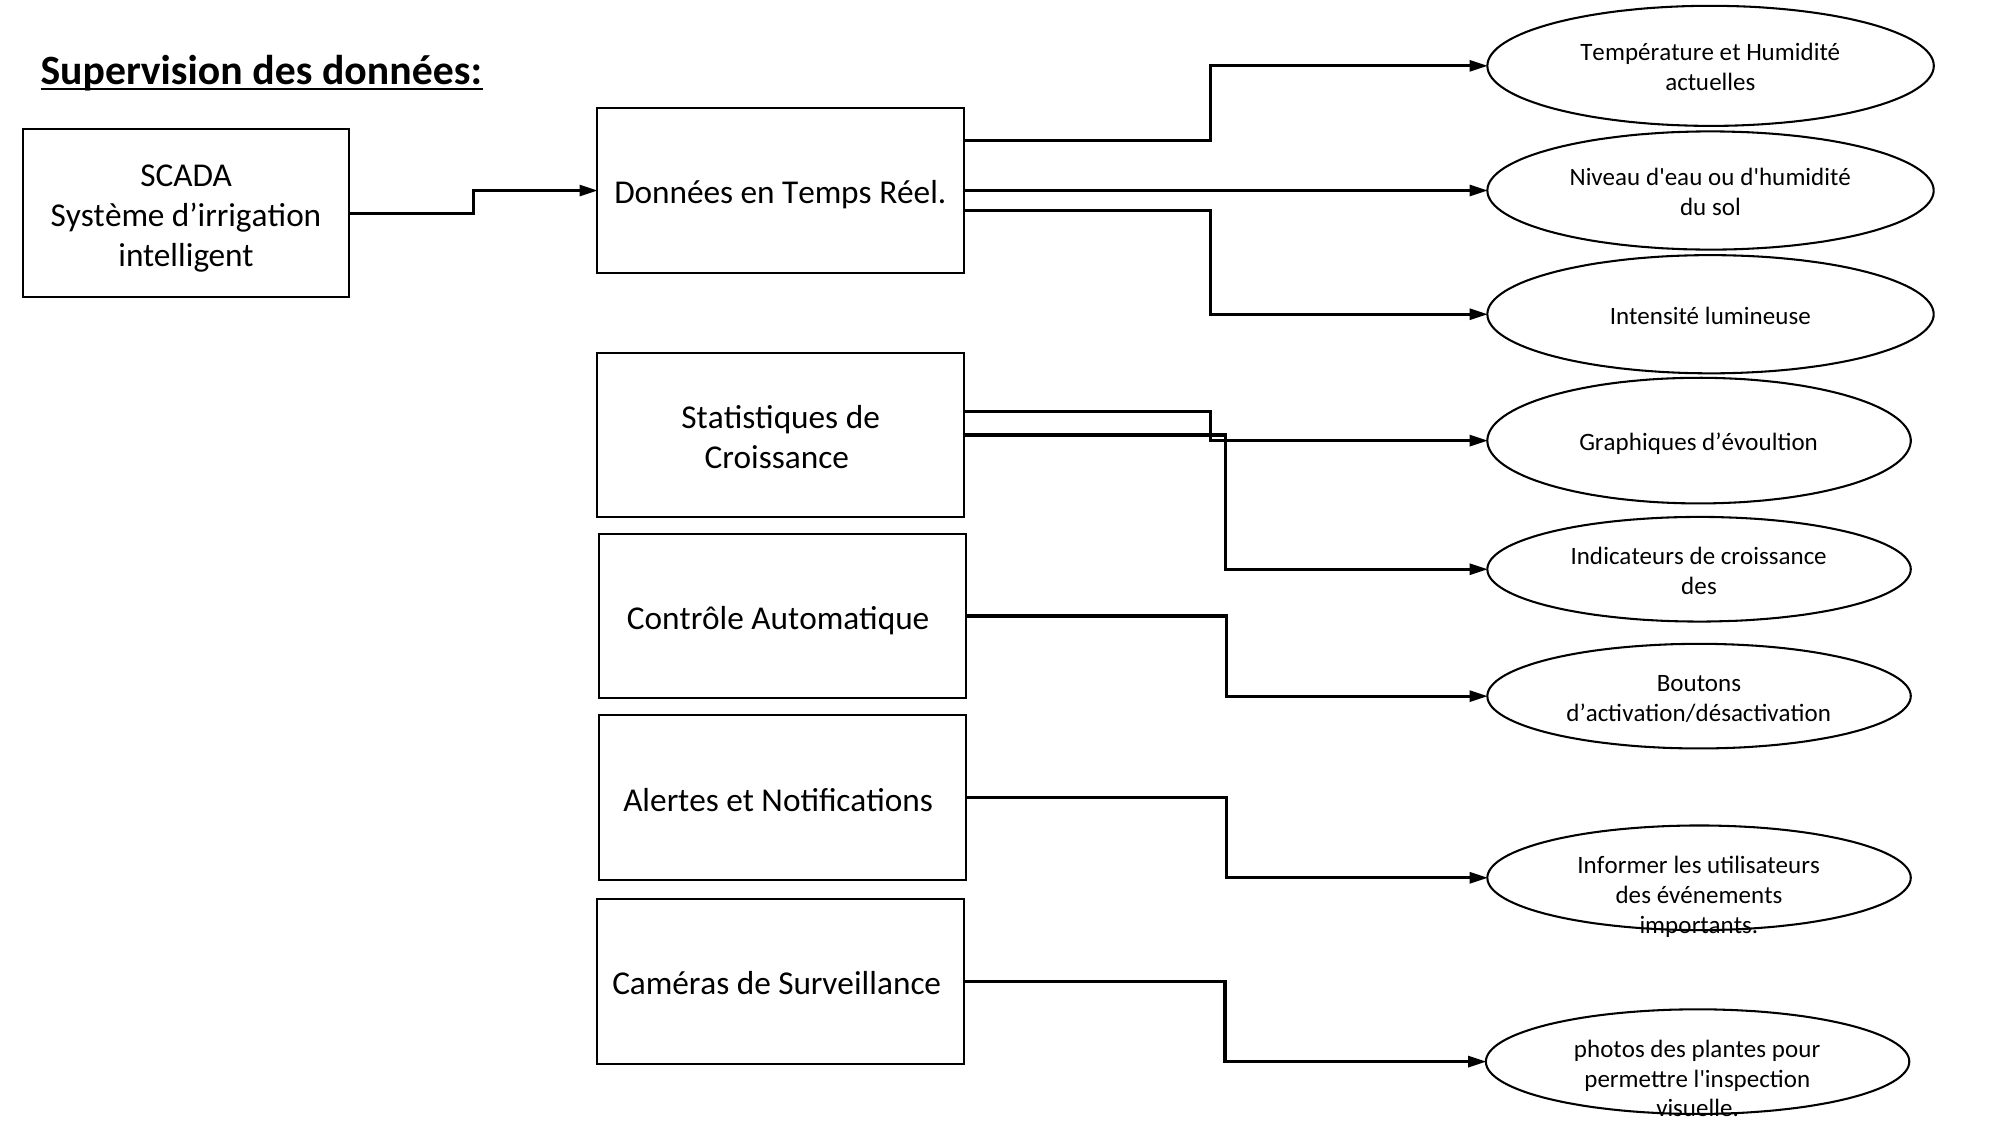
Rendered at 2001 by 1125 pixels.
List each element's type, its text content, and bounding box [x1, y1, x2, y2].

text_box Boutons d’activation/désactivation [1487, 643, 1911, 749]
text_box Température et Humidité actuelles [1487, 5, 1934, 126]
text_box Intensité lumineuse [1487, 255, 1934, 374]
text_box Statistiques de Croissance [597, 353, 964, 517]
text_box Caméras de Surveillance [597, 899, 964, 1064]
text_box Indicateurs de croissance des [1487, 516, 1911, 622]
text_box SCADA Système d’irrigation intelligent [23, 129, 349, 297]
text_box Données en Temps Réel. [597, 108, 964, 273]
text_box Niveau d'eau ou d'humidité du sol [1487, 131, 1934, 250]
text_box Graphiques d’évoultion [1487, 377, 1911, 504]
text_box Supervision des données: [25, 35, 1026, 102]
text_box Informer les utilisateurs des événements importants. [1487, 825, 1911, 931]
text_box photos des plantes pour permettre l'inspection visuelle. [1485, 1009, 1910, 1114]
text_box Contrôle Automatique [599, 534, 966, 698]
text_box Alertes et Notifications [599, 715, 966, 880]
